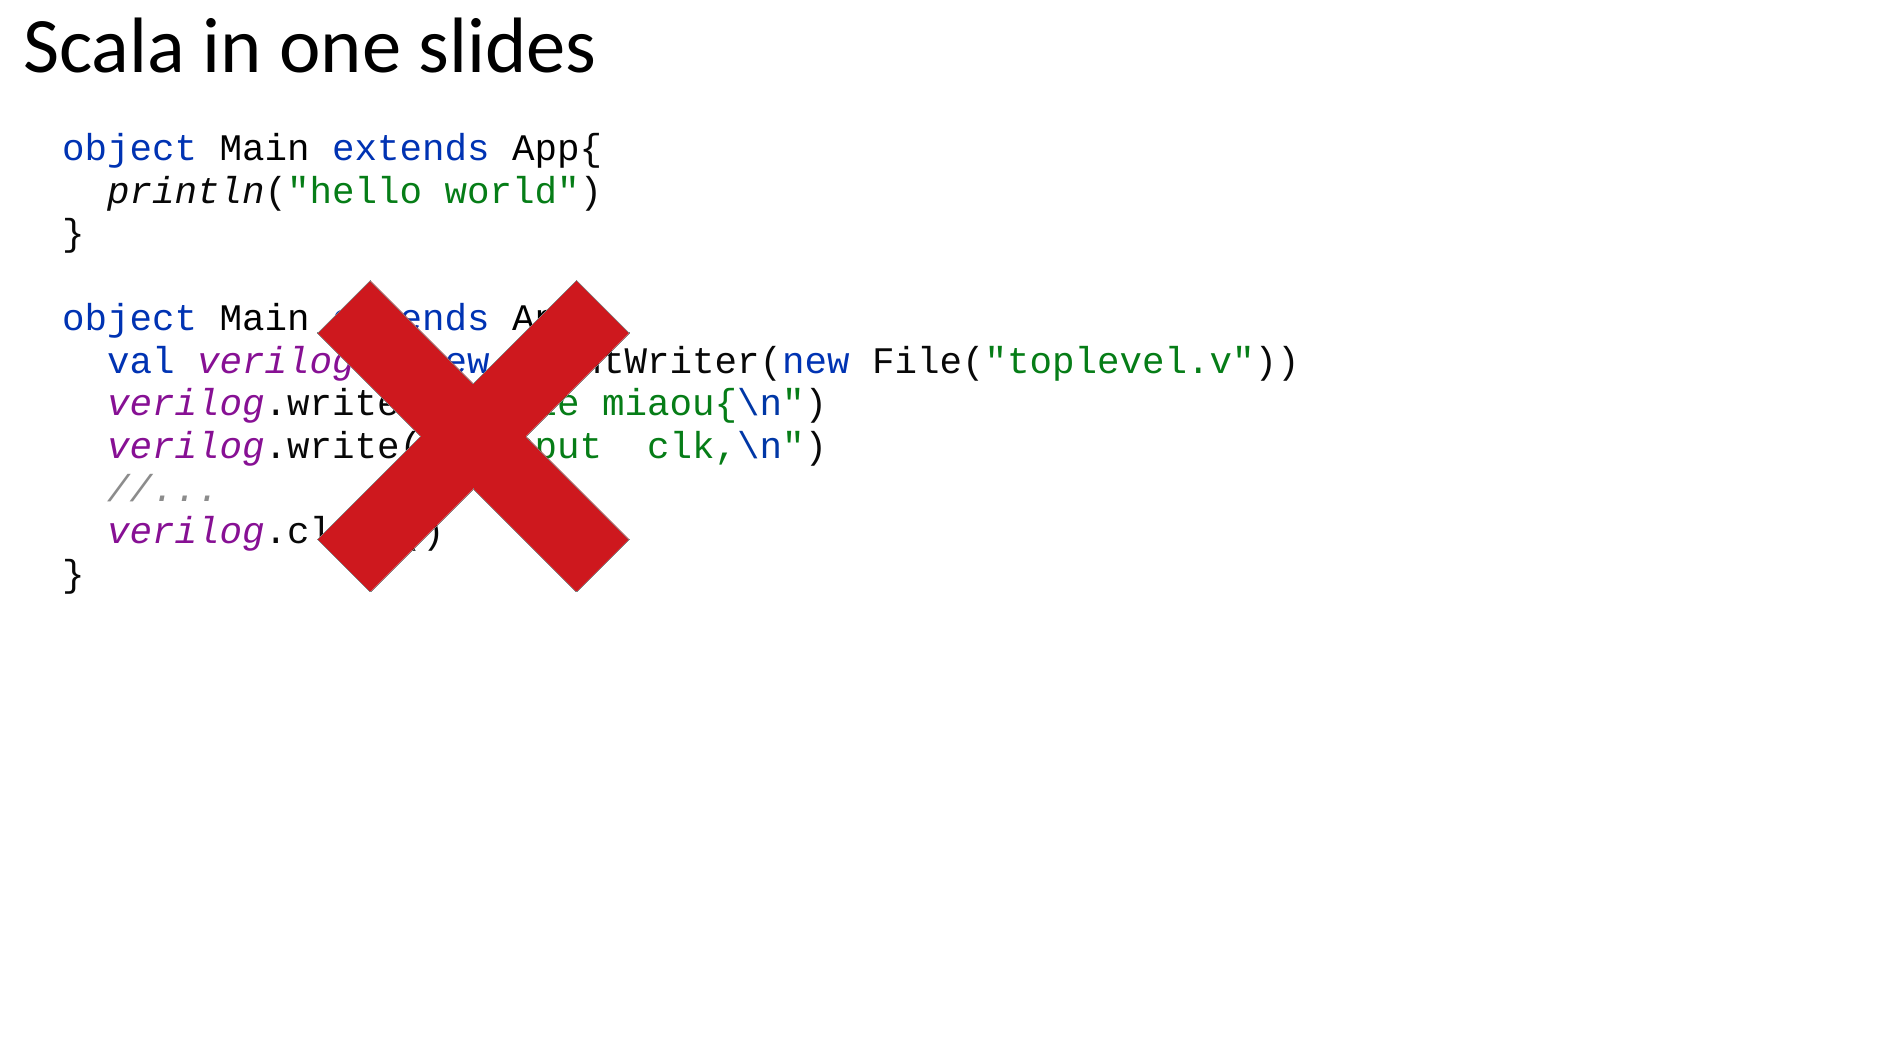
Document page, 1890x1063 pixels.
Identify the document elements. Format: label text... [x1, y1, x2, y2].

title Scala in one slides [23, 0, 1725, 142]
text_box [317, 280, 630, 592]
text_box object Main extends App{ println("hello world") } object Main extends App{ val verilog = new PrintWriter(new File("toplevel.v")) verilog.write("module miaou{\n") verilog.write(" input clk,\n") //... verilog.close() } [47, 122, 1369, 1063]
